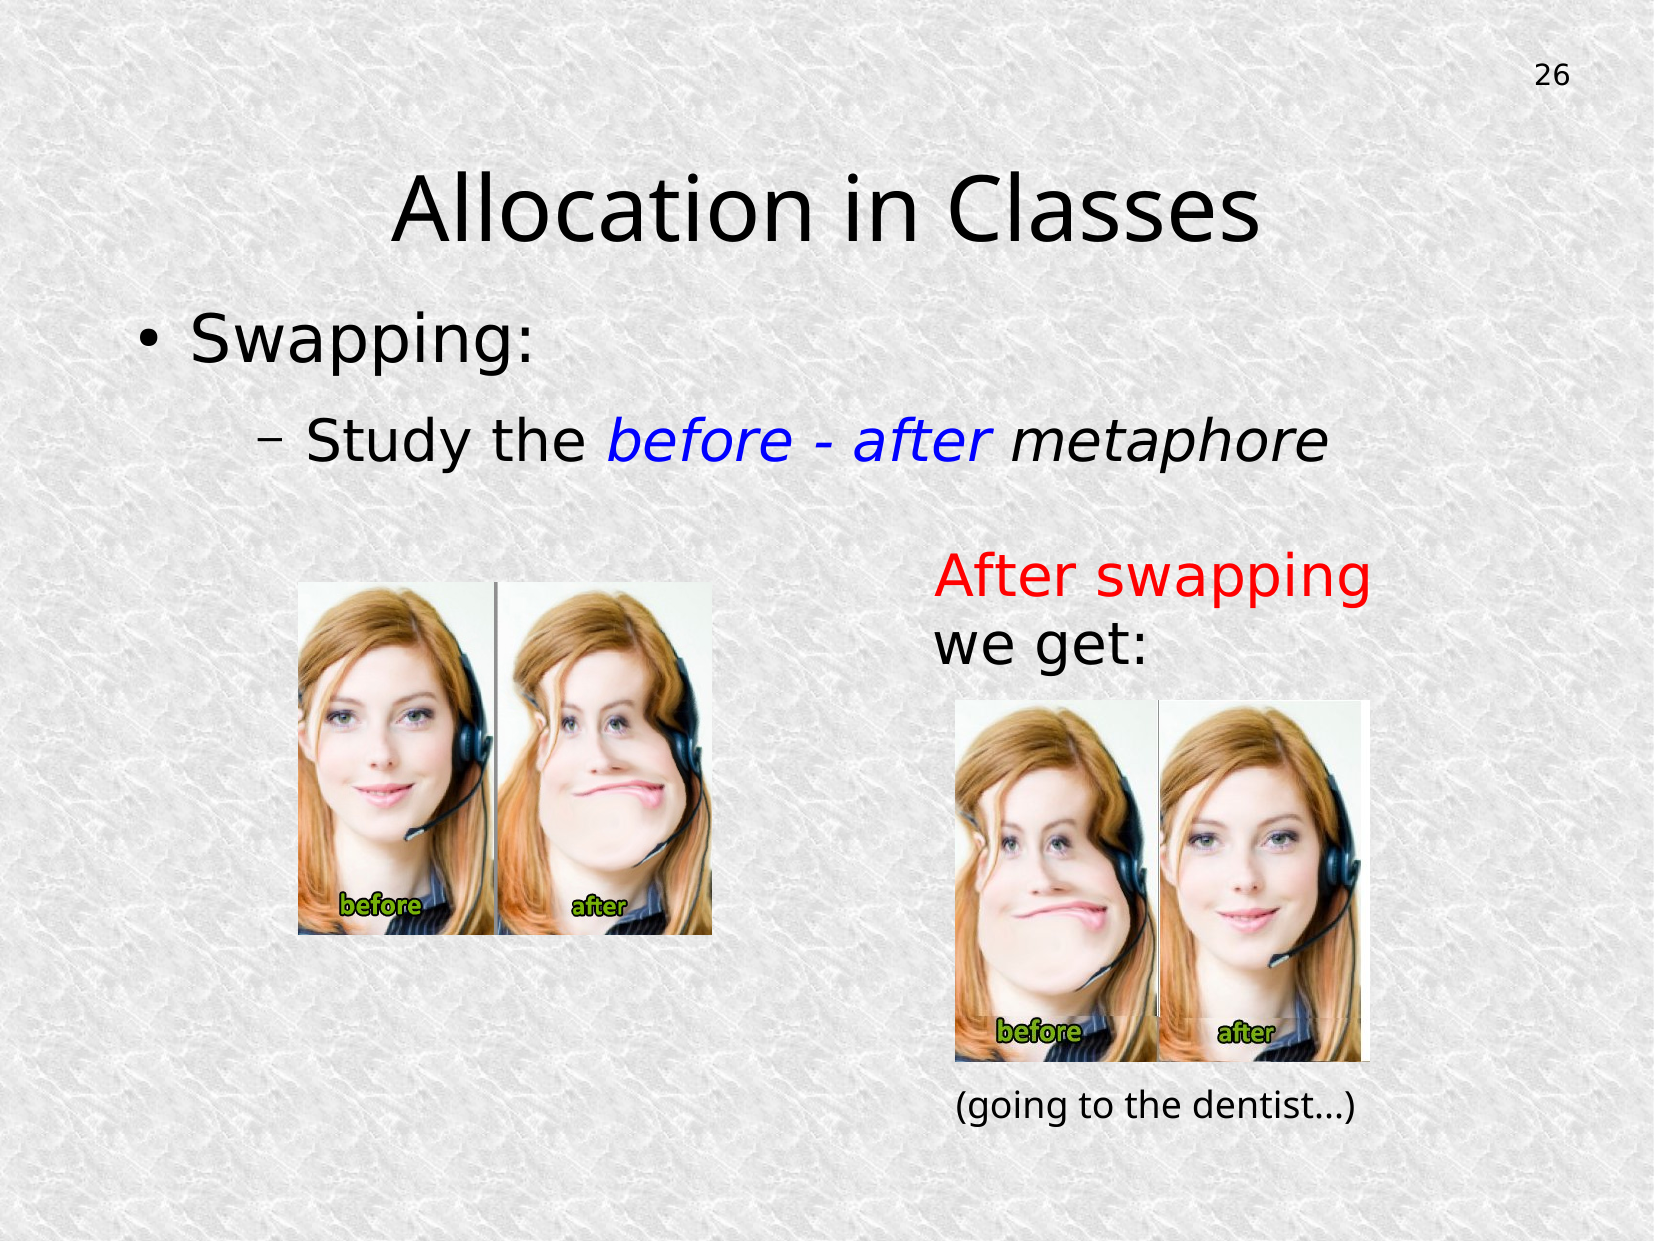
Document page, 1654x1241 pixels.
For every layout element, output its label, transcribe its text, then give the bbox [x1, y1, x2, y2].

picture [0, 0, 1654, 1241]
text_box (going to the dentist...) [955, 1078, 1392, 1125]
title Allocation in Classes [121, 102, 1534, 311]
list Swapping: Study the before - after metaphore After swapping we get: [119, 300, 1532, 1174]
